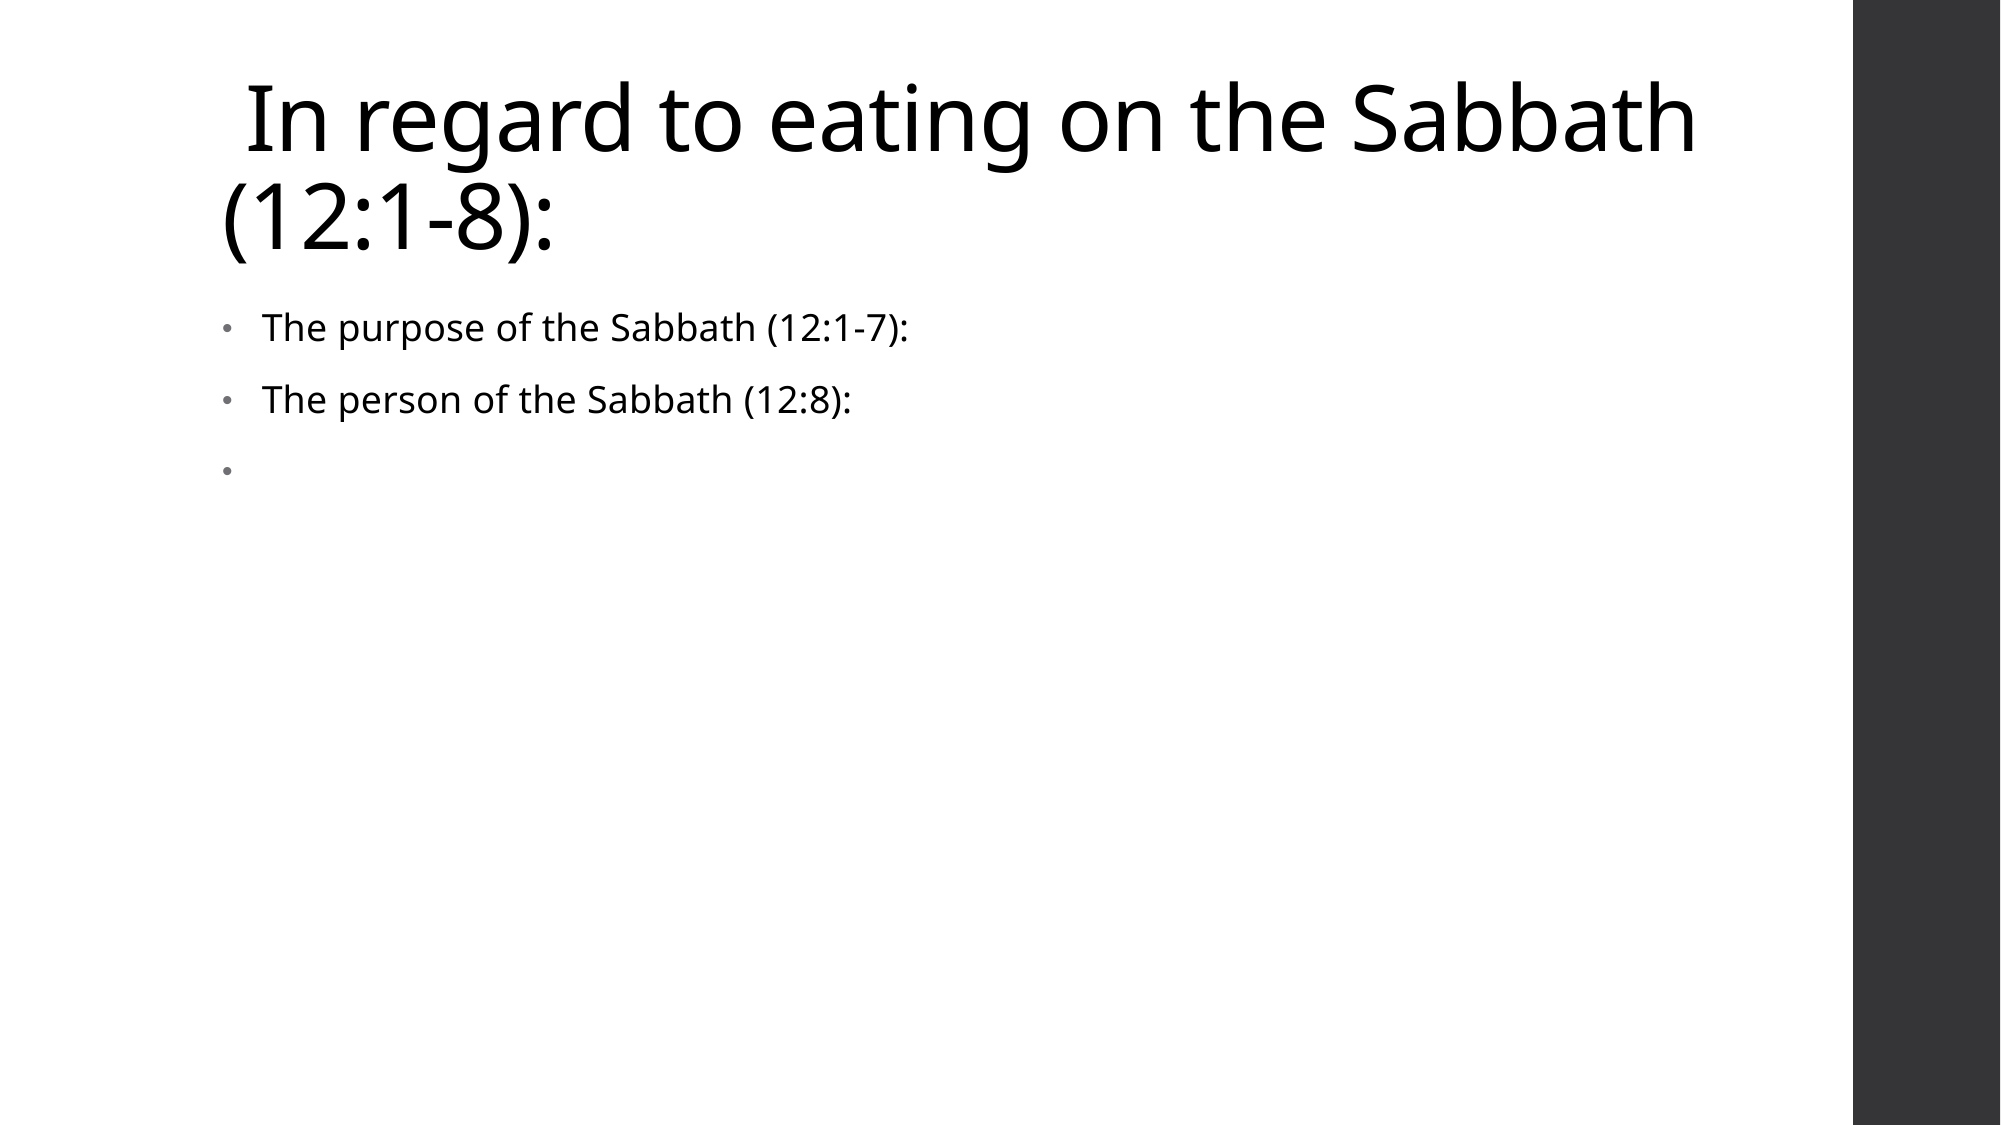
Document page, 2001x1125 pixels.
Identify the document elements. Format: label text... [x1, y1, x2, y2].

list The purpose of the Sabbath (12:1-7): The person of the Sabbath (12:8): [206, 299, 1617, 1014]
title In regard to eating on the Sabbath (12:1-8): [206, 60, 1797, 278]
